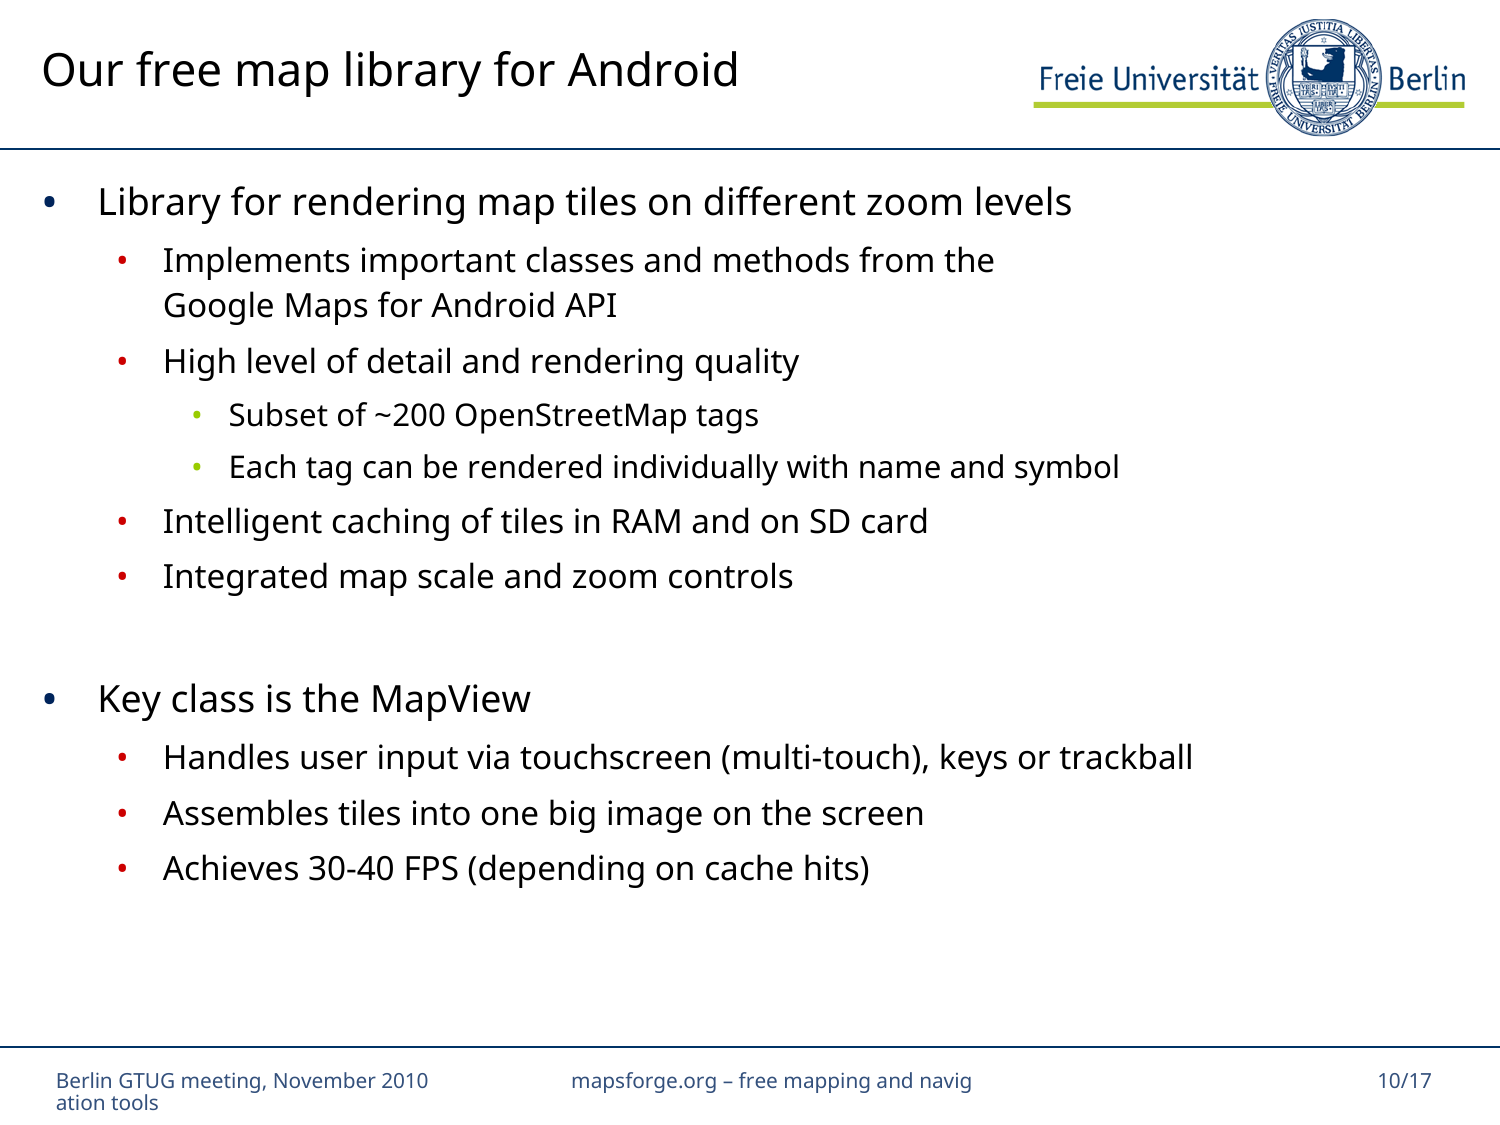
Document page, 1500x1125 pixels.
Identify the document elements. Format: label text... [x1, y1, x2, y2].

title Our free map library for Android [41, 0, 1016, 138]
list Library for rendering map tiles on different zoom levels Implements important classes and methods from the Google Maps for Android API High level of detail and rendering quality Subset of ~200 OpenStreetMap tags Each tag can be rendered individually with name and symbol Intelligent caching of tiles in RAM and on SD card Integrated map scale and zoom controls Key class is the MapView Handles user input via touchscreen (multi-touch), keys or trackball Assembles tiles into one big image on the screen Achieves 30-40 FPS (depending on cache hits) [41, 175, 1447, 919]
picture [1033, 19, 1470, 137]
